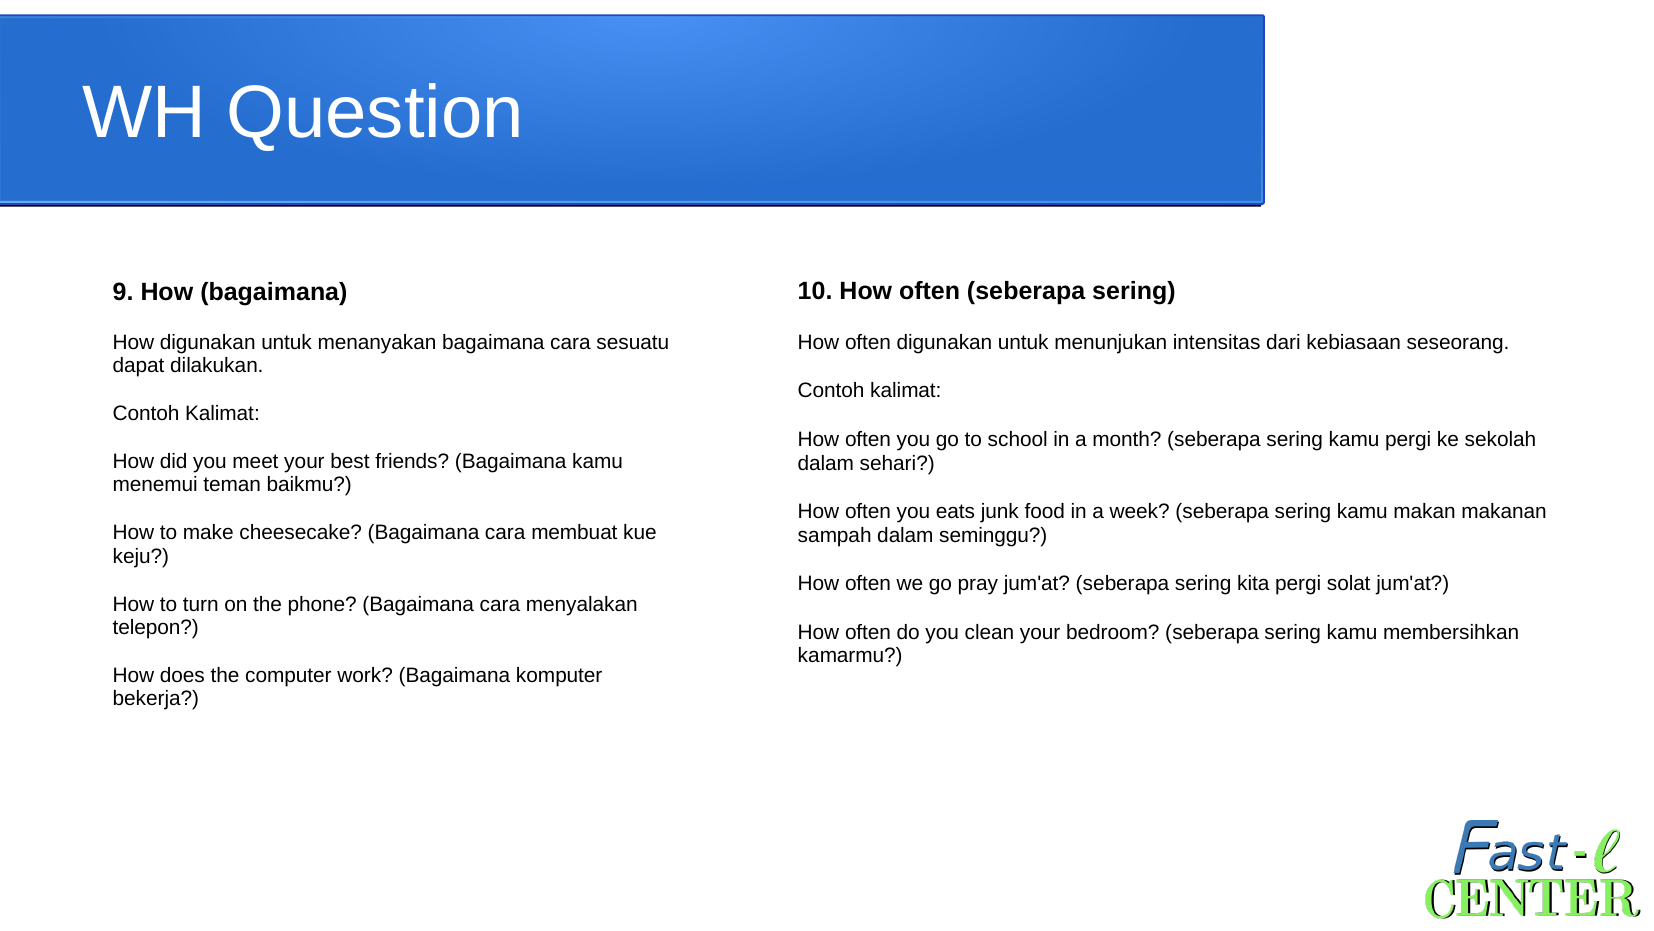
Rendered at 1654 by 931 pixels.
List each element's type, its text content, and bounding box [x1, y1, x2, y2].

title WH Question [82, 35, 1235, 189]
text_box 10. How often (seberapa sering) How often digunakan untuk menunjukan intensitas dari kebiasaan seseorang. Contoh kalimat: How often you go to school in a month? (seberapa sering kamu pergi ke sekolah dalam sehari?) How often you eats junk food in a week? (seberapa sering kamu makan makanan sampah dalam seminggu?) How often we go pray jum'at? (seberapa sering kita pergi solat jum'at?) How often do you clean your bedroom? (seberapa sering kamu membersihkan kamarmu?) [782, 269, 1573, 724]
text_box 9. How (bagaimana) How digunakan untuk menanyakan bagaimana cara sesuatu dapat dilakukan. Contoh Kalimat: How did you meet your best friends? (Bagaimana kamu menemui teman baikmu?) How to make cheesecake? (Bagaimana cara membuat kue keju?) How to turn on the phone? (Bagaimana cara menyalakan telepon?) How does the computer work? (Bagaimana komputer bekerja?) [97, 270, 703, 790]
picture [1425, 820, 1641, 921]
